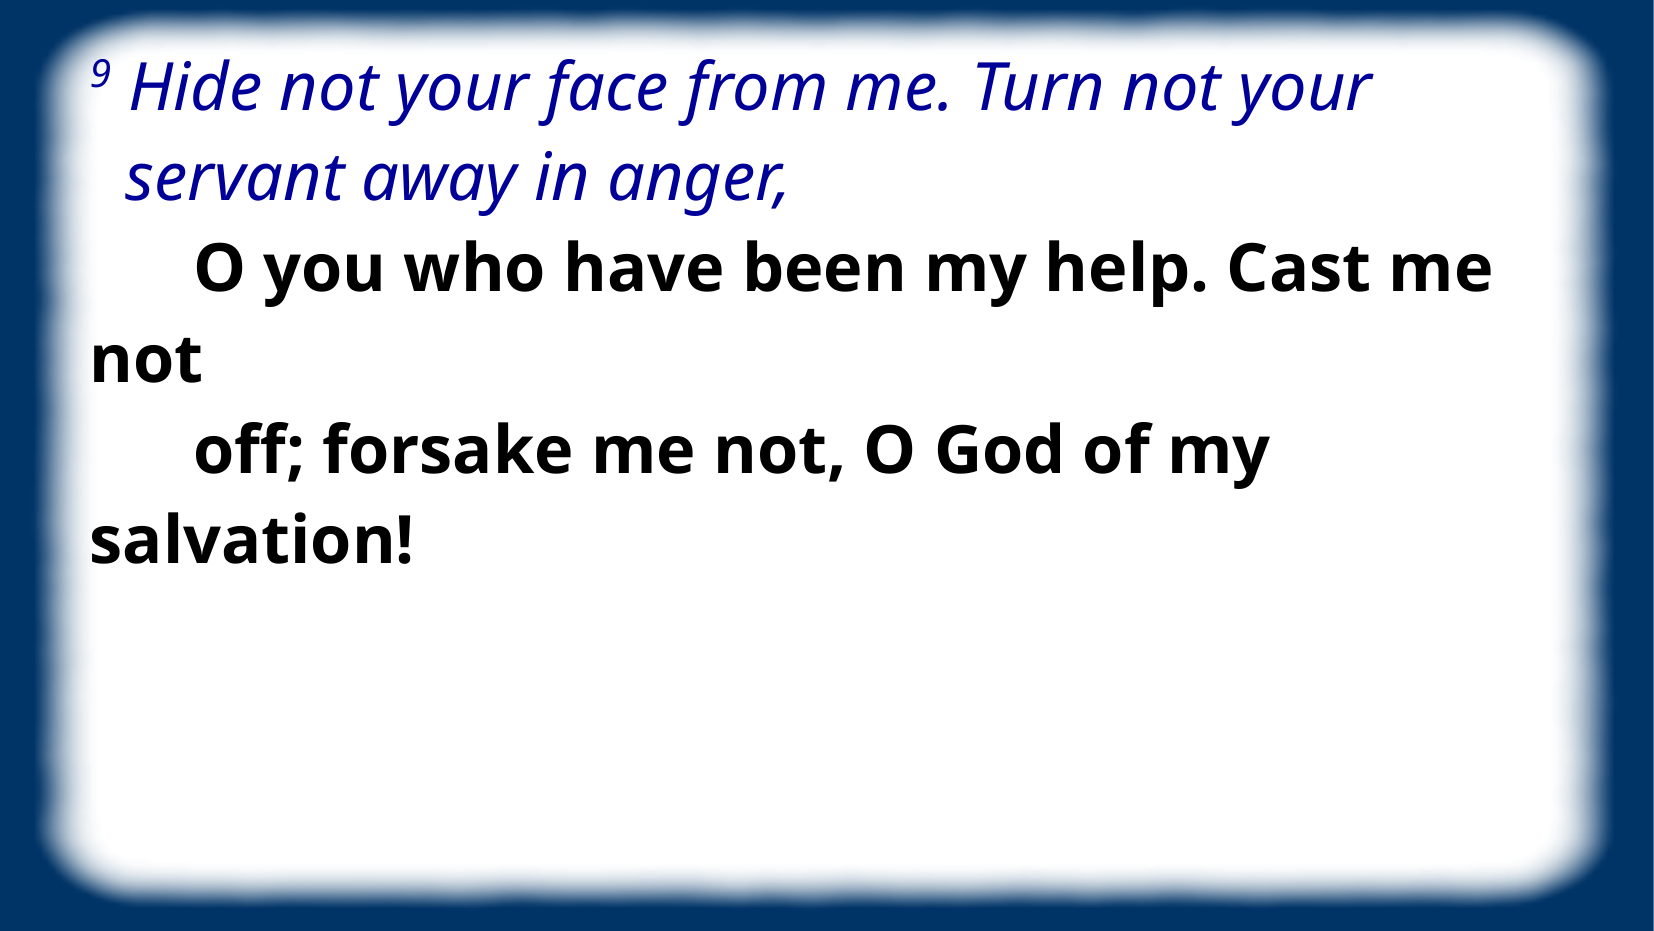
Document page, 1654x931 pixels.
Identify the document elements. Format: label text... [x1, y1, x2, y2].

picture [0, 0, 1654, 931]
text_box 9 Hide not your face from me. Turn not your servant away in anger, O you who have been my help. Cast me not off; forsake me not, O God of my salvation! [75, 31, 1576, 421]
